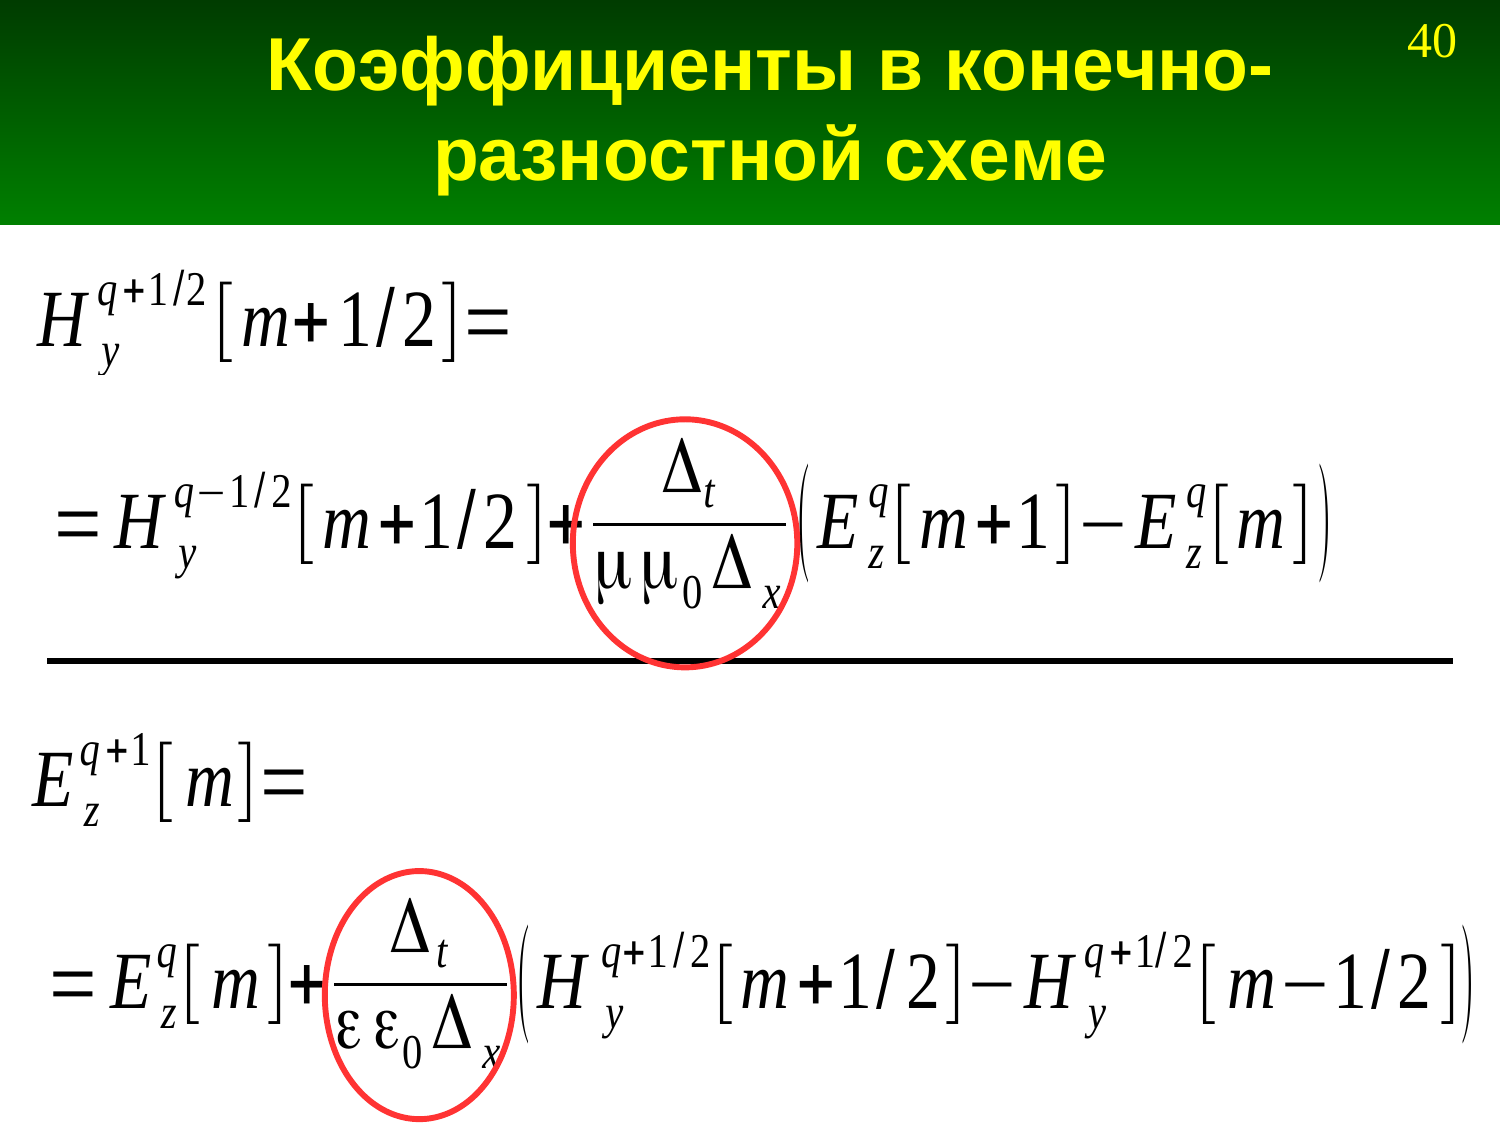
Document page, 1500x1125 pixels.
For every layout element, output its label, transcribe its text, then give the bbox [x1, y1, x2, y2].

title Коэффициенты в конечно-разностной схеме [100, 7, 1441, 204]
chart [16, 259, 534, 375]
chart [29, 891, 362, 1081]
chart [477, 891, 1492, 1081]
chart [741, 431, 1347, 621]
chart [34, 431, 629, 621]
chart [328, 891, 510, 1081]
chart [11, 719, 329, 835]
chart [576, 431, 794, 621]
